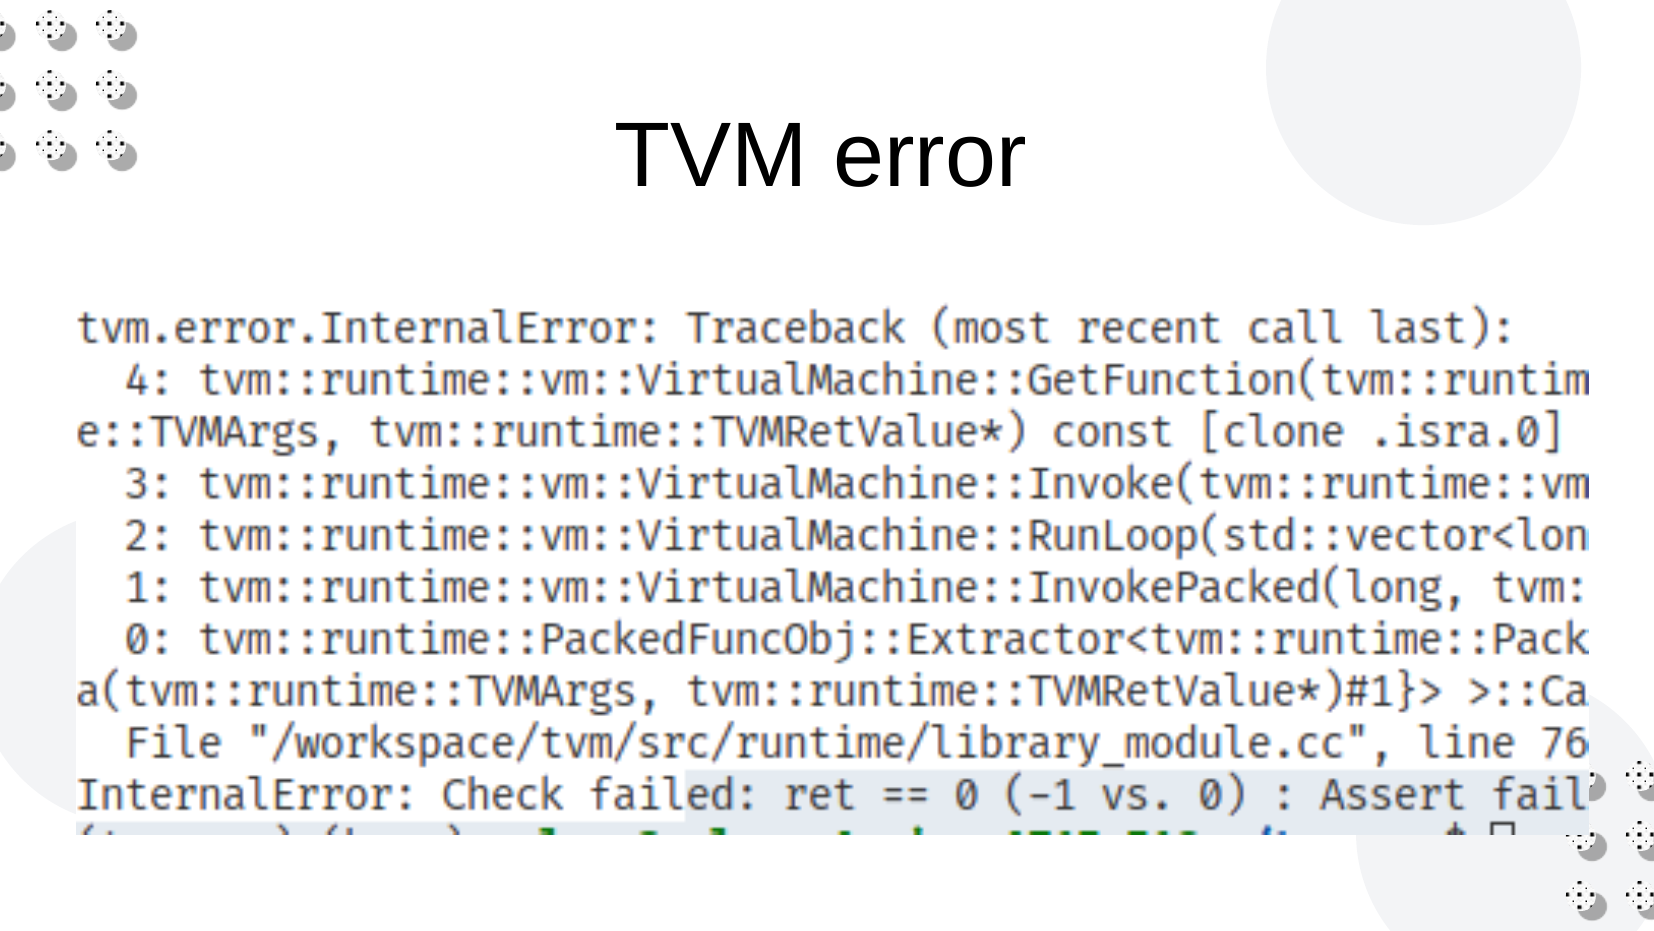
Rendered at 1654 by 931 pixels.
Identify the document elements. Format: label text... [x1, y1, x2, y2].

picture [0, 13, 6, 38]
picture [35, 130, 67, 161]
picture [99, 70, 123, 76]
title TVM error [76, 76, 1565, 233]
picture [0, 133, 7, 158]
picture [1625, 760, 1654, 791]
picture [1565, 880, 1596, 912]
picture [76, 295, 1596, 851]
picture [1625, 880, 1654, 911]
picture [1625, 820, 1654, 851]
picture [95, 10, 126, 41]
picture [35, 10, 66, 41]
picture [35, 70, 66, 101]
picture [0, 73, 6, 98]
